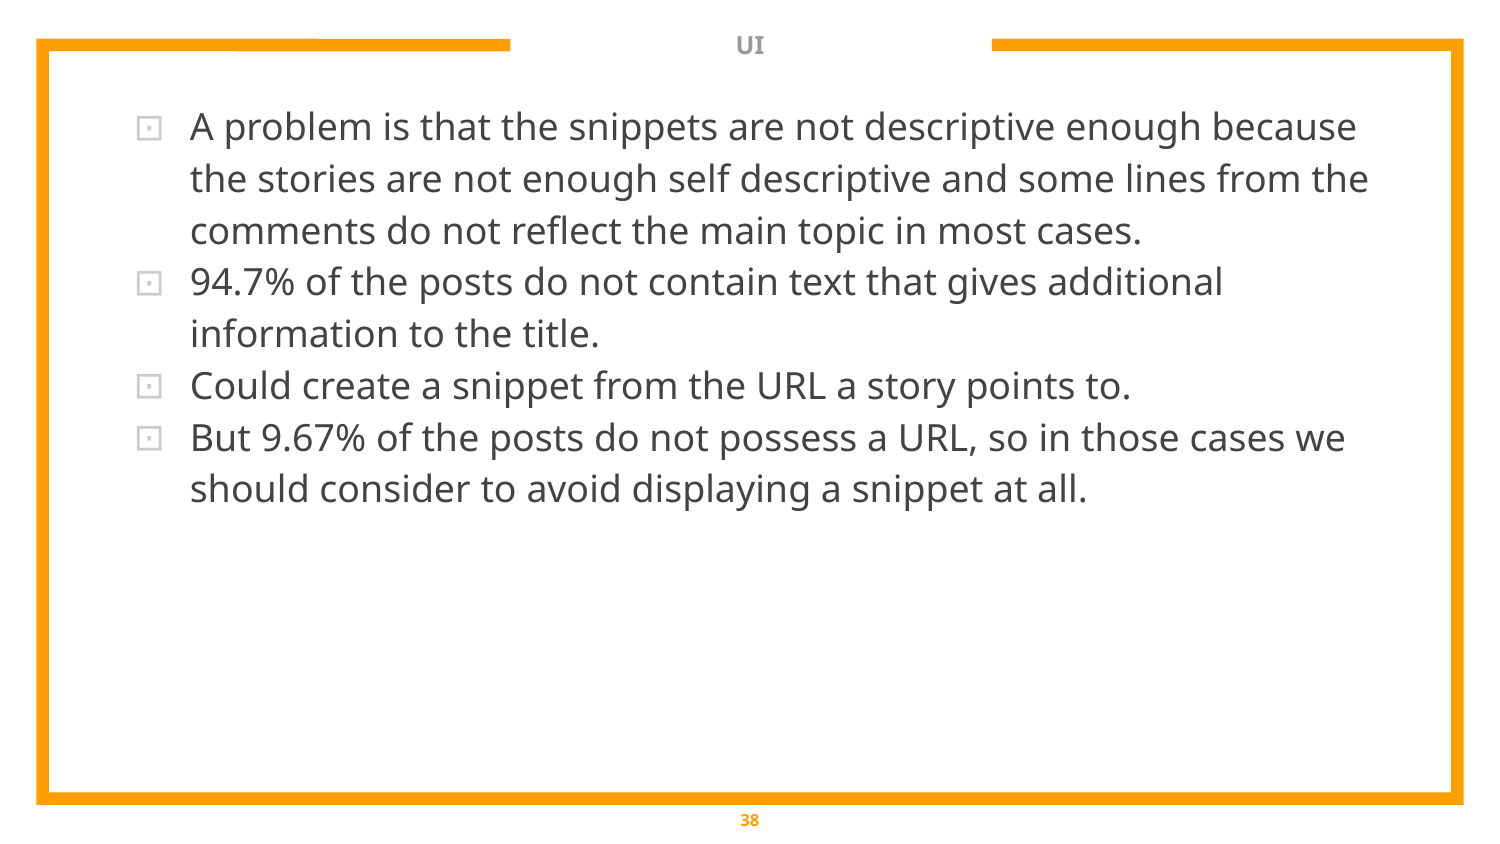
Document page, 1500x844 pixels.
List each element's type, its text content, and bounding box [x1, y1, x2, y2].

list A problem is that the snippets are not descriptive enough because the stories are not enough self descriptive and some lines from the comments do not reflect the main topic in most cases. 94.7% of the posts do not contain text that gives additional information to the title. Could create a snippet from the URL a story points to. But 9.67% of the posts do not possess a URL, so in those cases we should consider to avoid displaying a snippet at all. [99, 81, 1400, 763]
slide_number <number> [0, 798, 1500, 844]
title UI [531, 15, 969, 81]
